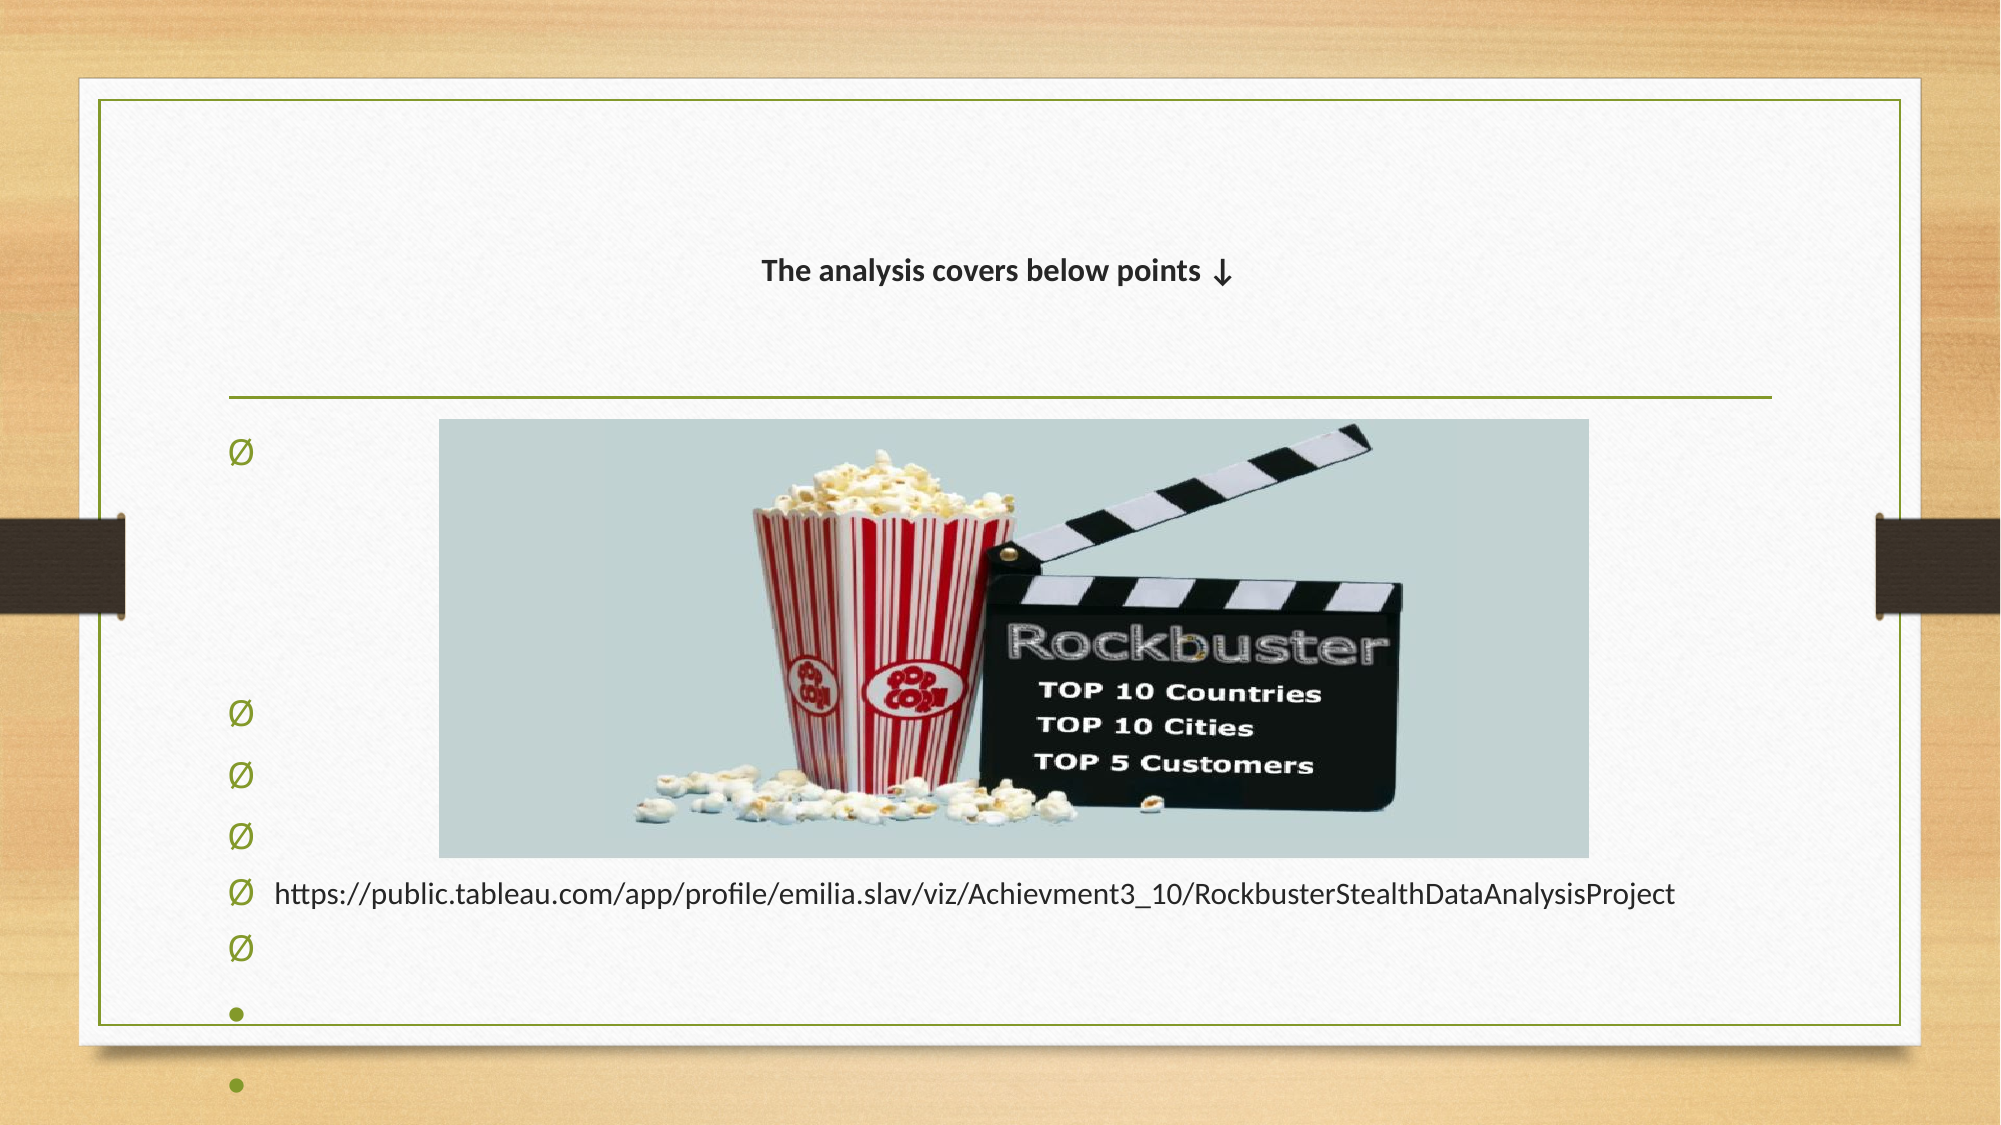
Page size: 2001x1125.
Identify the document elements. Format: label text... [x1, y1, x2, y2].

list https://public.tableau.com/app/profile/emilia.slav/viz/Achievment3_10/RockbusterStealthDataAnalysisProject [212, 419, 1788, 964]
title The analysis covers below points ↓ [212, 161, 1788, 376]
picture [439, 419, 1589, 859]
